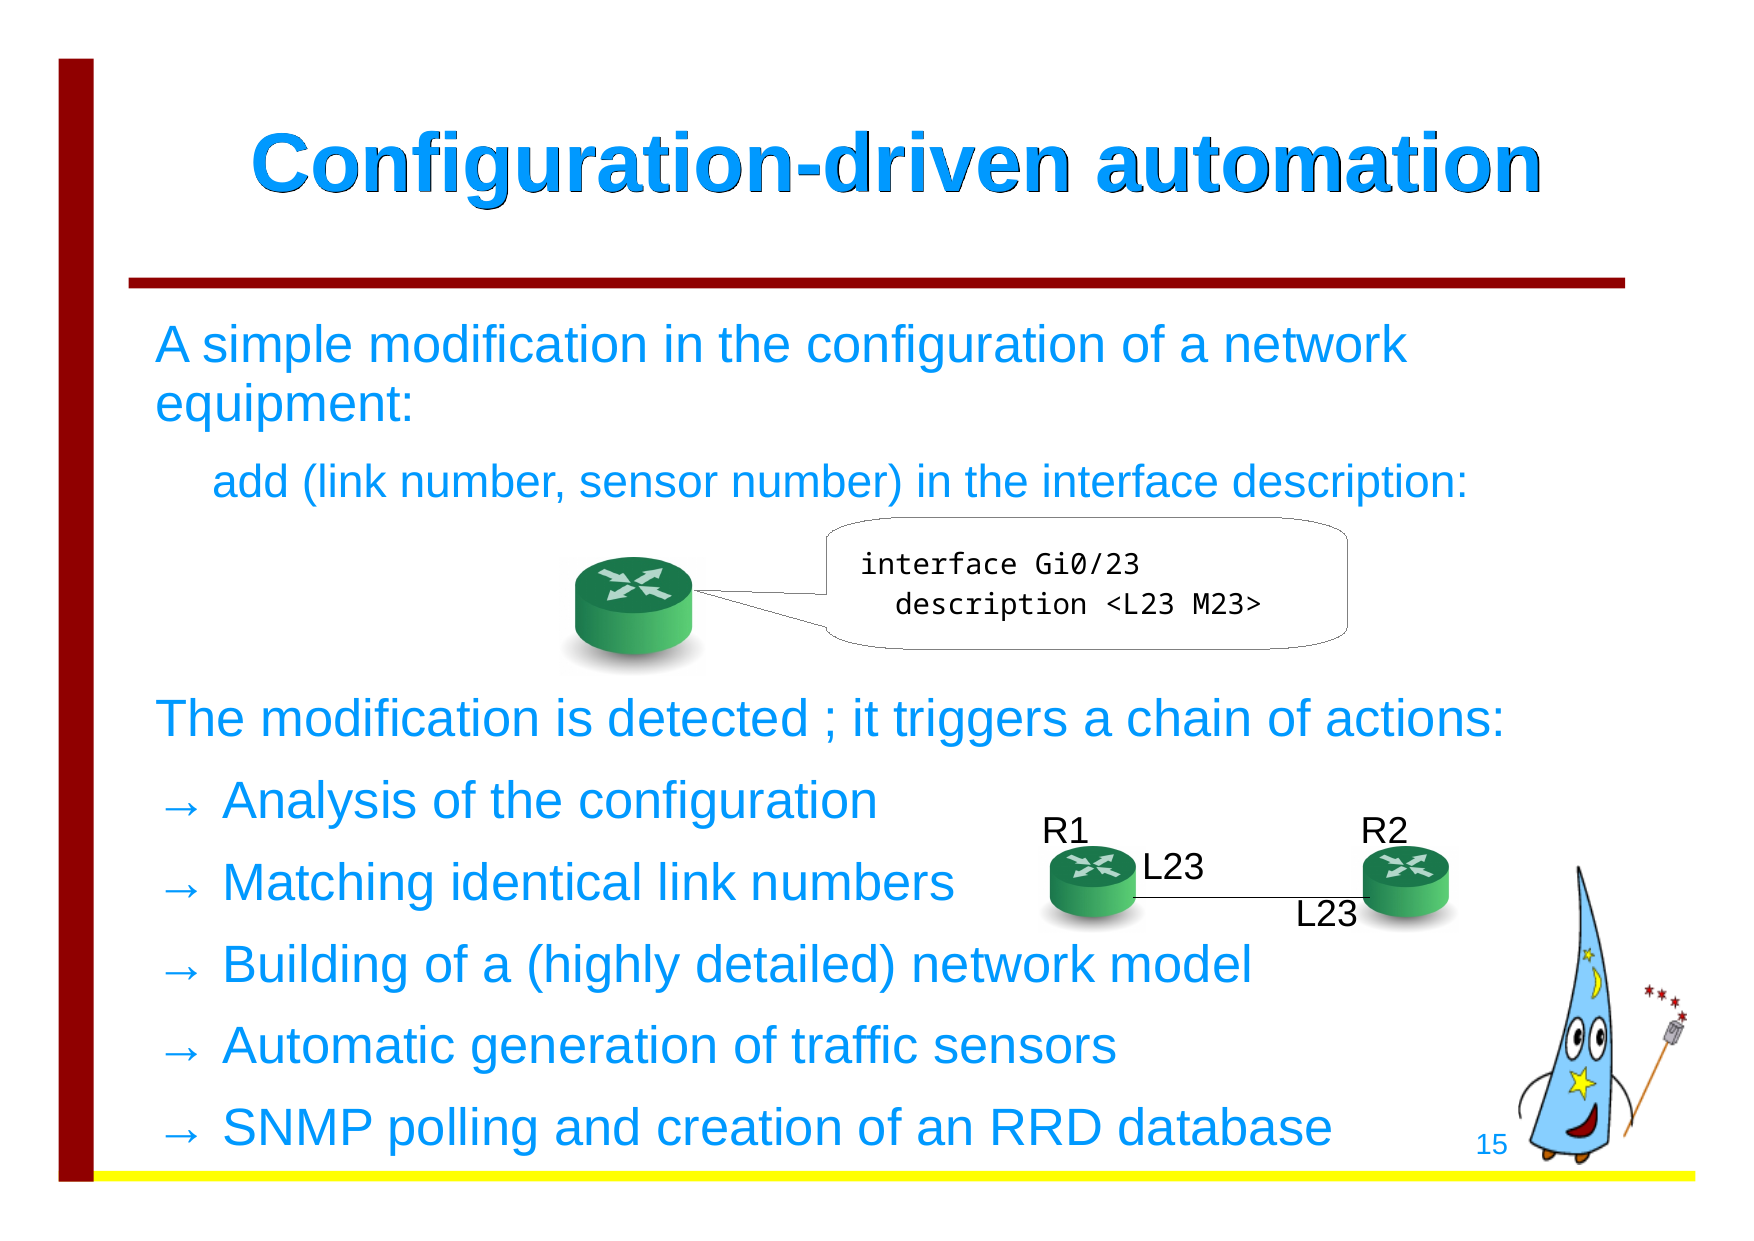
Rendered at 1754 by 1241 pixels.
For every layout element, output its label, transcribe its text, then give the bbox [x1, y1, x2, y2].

picture [1518, 865, 1687, 1165]
picture [1351, 846, 1459, 933]
text_box L23 [1127, 838, 1220, 898]
picture [1038, 846, 1146, 933]
title Configuration-driven automation [152, 74, 1643, 252]
list A simple modification in the configuration of a network equipment: add (link number, sensor number) in the interface description: The modification is detected ; it triggers a chain of actions: → Analysis of the configuration → Matching identical link numbers → Building of a (highly detailed) network model → Automatic generation of traffic sensors → SNMP polling and creation of an RRD database [88, 315, 1642, 1159]
text_box R1 [1027, 802, 1105, 860]
text_box R2 [1345, 802, 1441, 860]
text_box L23 [1280, 885, 1373, 945]
